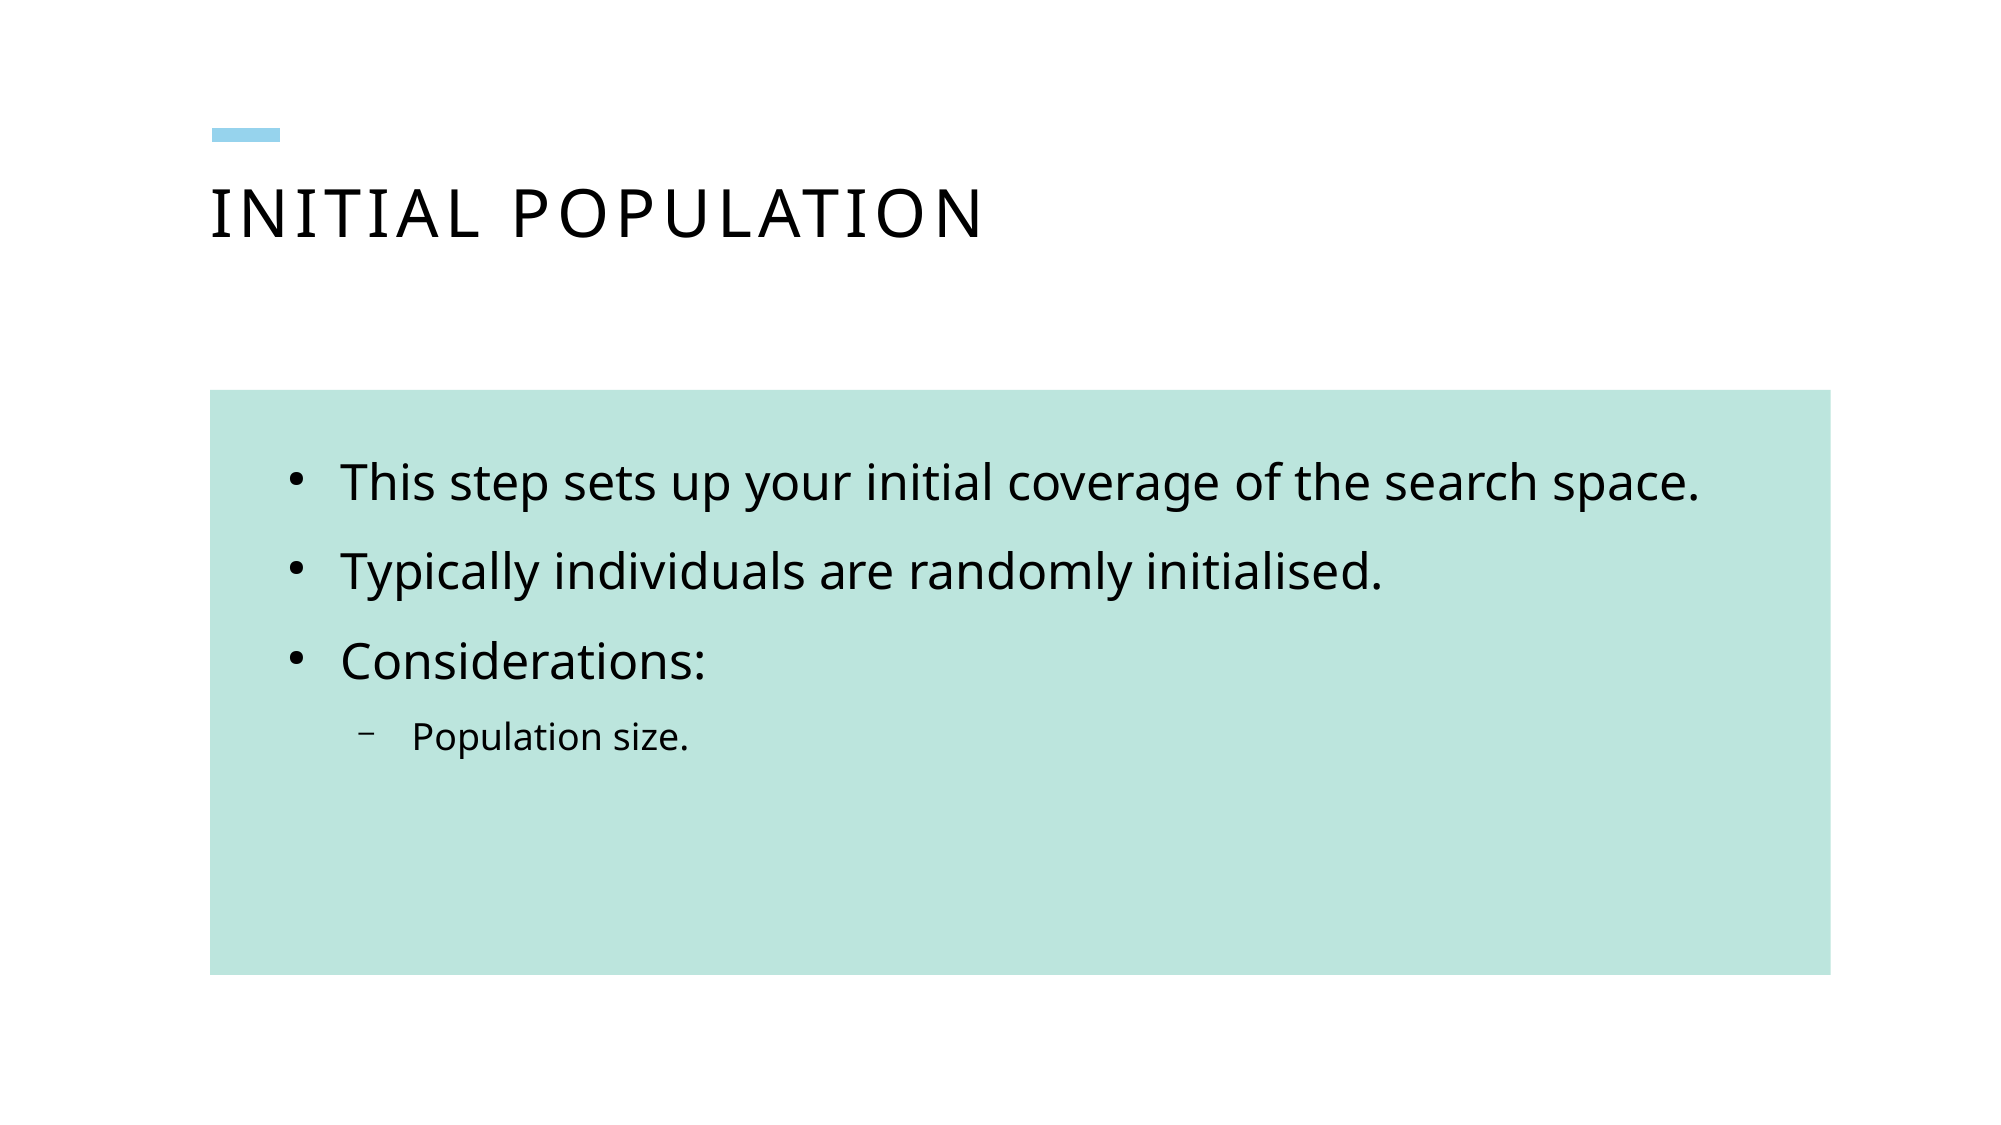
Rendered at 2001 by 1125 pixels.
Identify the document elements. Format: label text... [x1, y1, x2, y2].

list This step sets up your initial coverage of the search space. Typically individuals are randomly initialised. Considerations: Population size. [210, 389, 1831, 975]
title Initial population [210, 179, 1822, 330]
